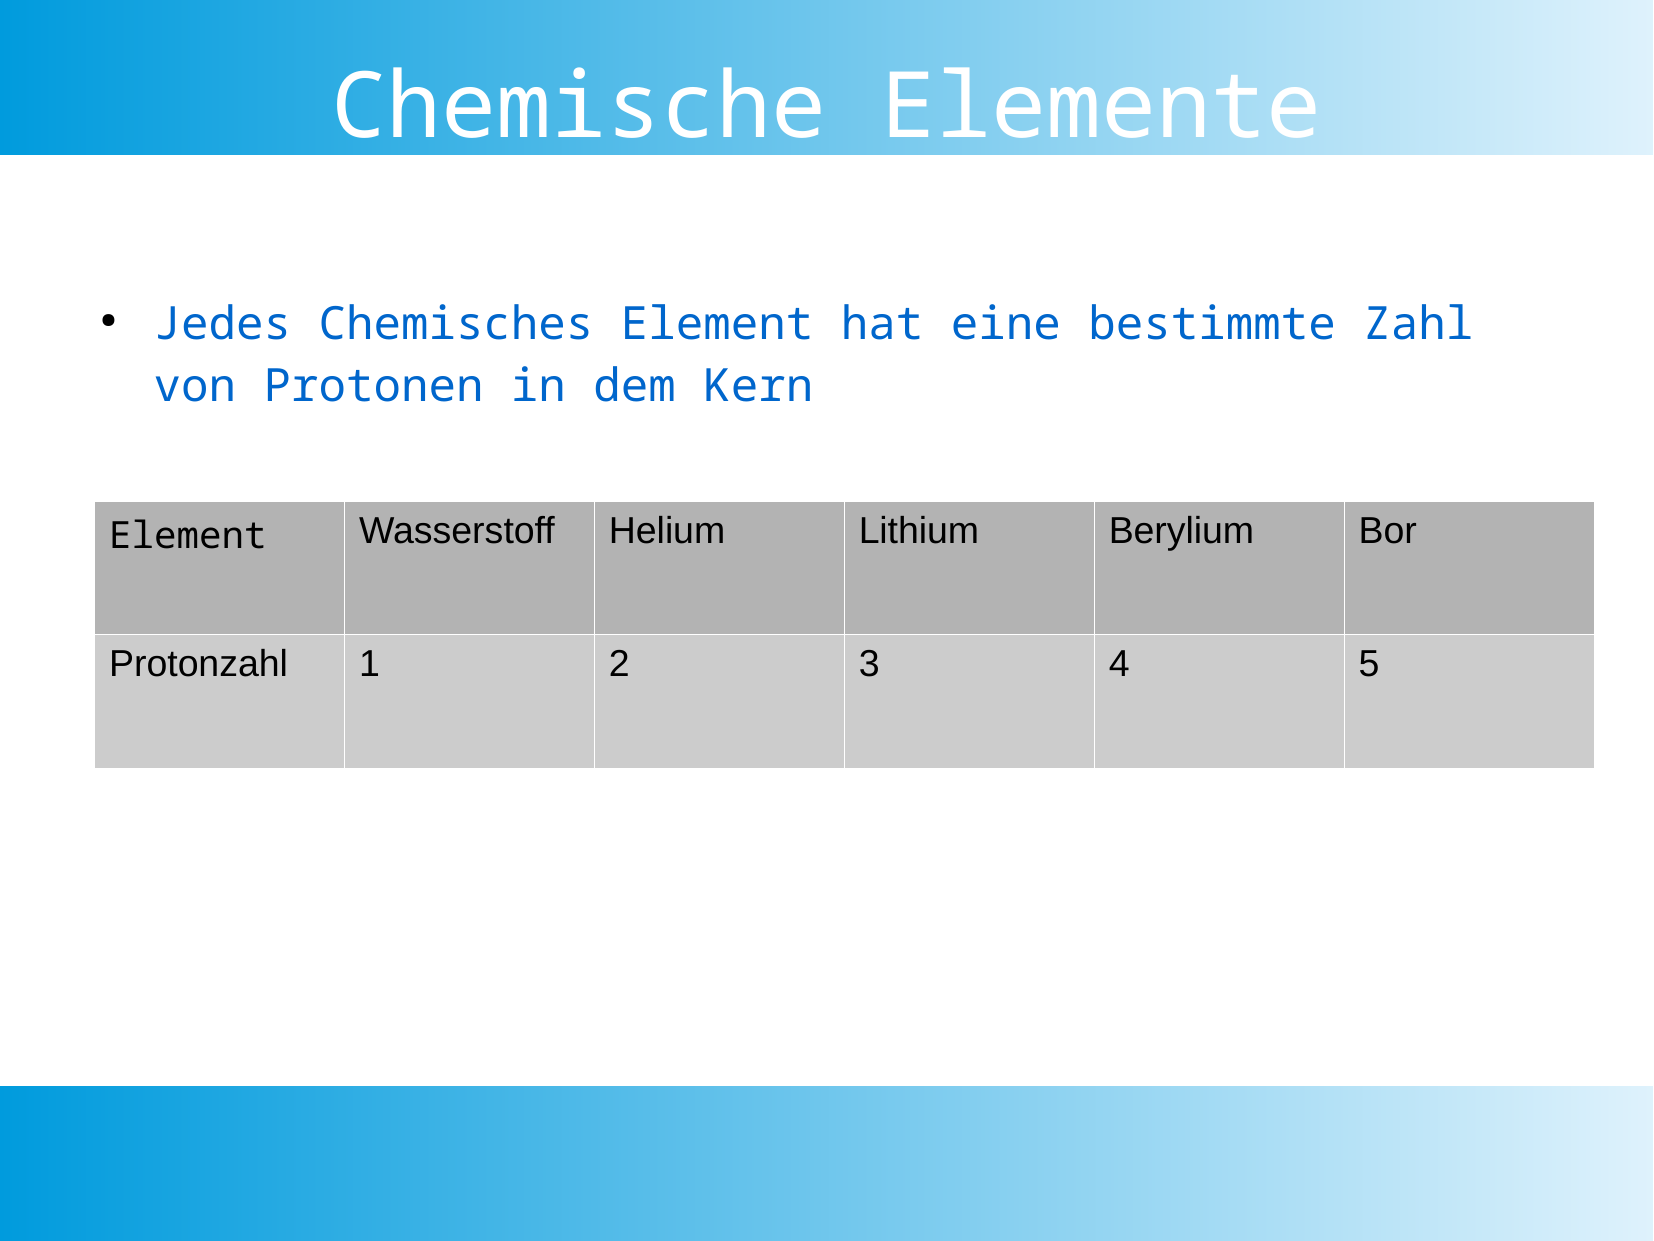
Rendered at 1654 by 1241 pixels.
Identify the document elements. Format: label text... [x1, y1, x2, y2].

list Jedes Chemisches Element hat eine bestimmte Zahl von Protonen in dem Kern [82, 290, 1571, 1010]
table_cell 4 [1095, 635, 1344, 768]
table_header Helium [595, 502, 844, 634]
title Chemische Elemente [82, 40, 1571, 163]
table_header Lithium [845, 502, 1094, 634]
table_cell Protonzahl [95, 635, 344, 768]
table_header Bor [1345, 502, 1594, 634]
table_cell 3 [845, 635, 1094, 768]
table_header Wasserstoff [345, 502, 594, 634]
table_header Element [95, 502, 344, 634]
table_cell 2 [595, 635, 844, 768]
table_header Berylium [1095, 502, 1344, 634]
table_cell 5 [1345, 635, 1594, 768]
table_cell 1 [345, 635, 594, 768]
